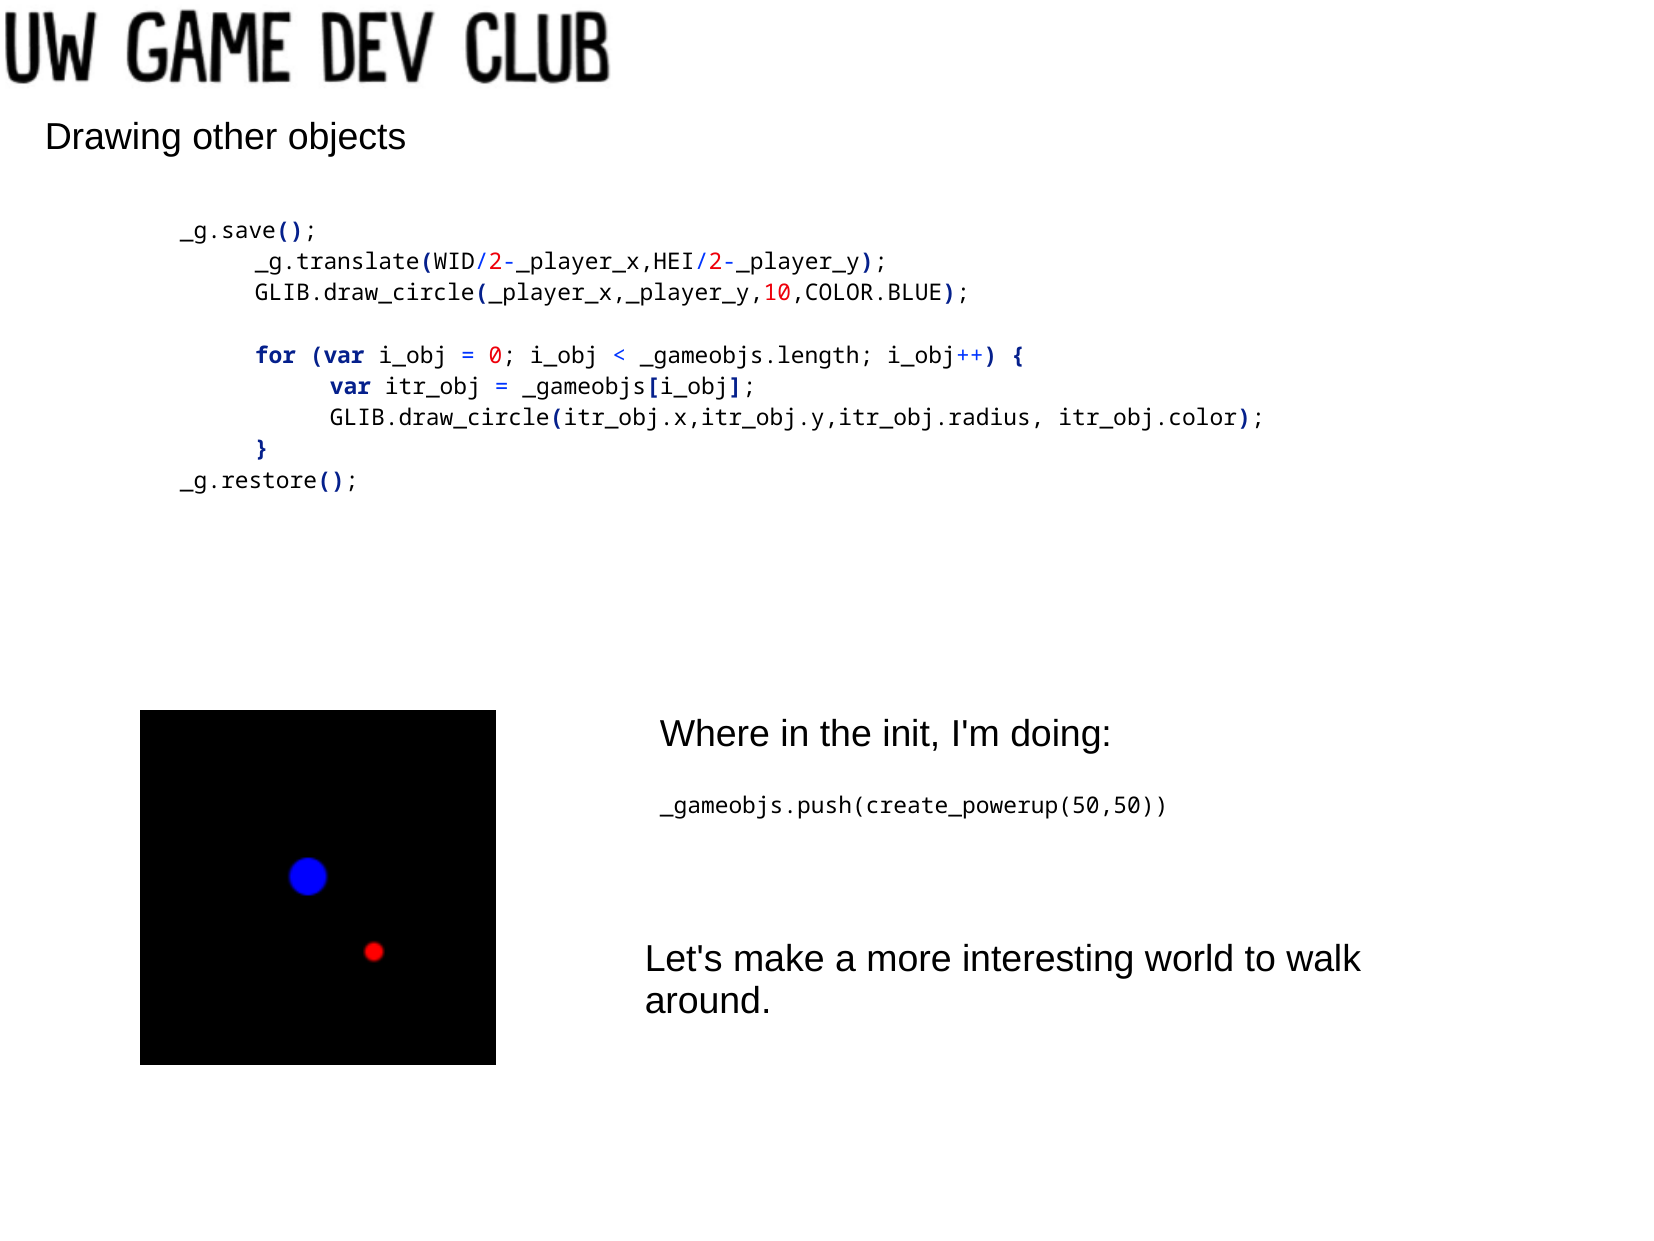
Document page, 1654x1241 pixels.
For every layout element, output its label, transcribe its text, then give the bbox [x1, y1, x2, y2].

text_box _g.save(); _g.translate(WID/2-_player_x,HEI/2-_player_y); GLIB.draw_circle(_player_x,_player_y,10,COLOR.BLUE); for (var i_obj = 0; i_obj < _gameobjs.length; i_obj++) { var itr_obj = _gameobjs[i_obj]; GLIB.draw_circle(itr_obj.x,itr_obj.y,itr_obj.radius, itr_obj.color); } _g.restore(); [90, 206, 1321, 481]
text_box _gameobjs.push(create_powerup(50,50)) [645, 781, 1426, 826]
picture [1, 0, 617, 90]
text_box Drawing other objects [30, 108, 916, 166]
text_box Where in the init, I'm doing: [645, 705, 1231, 762]
picture [140, 710, 496, 1066]
text_box Let's make a more interesting world to walk around. [630, 930, 1456, 1029]
